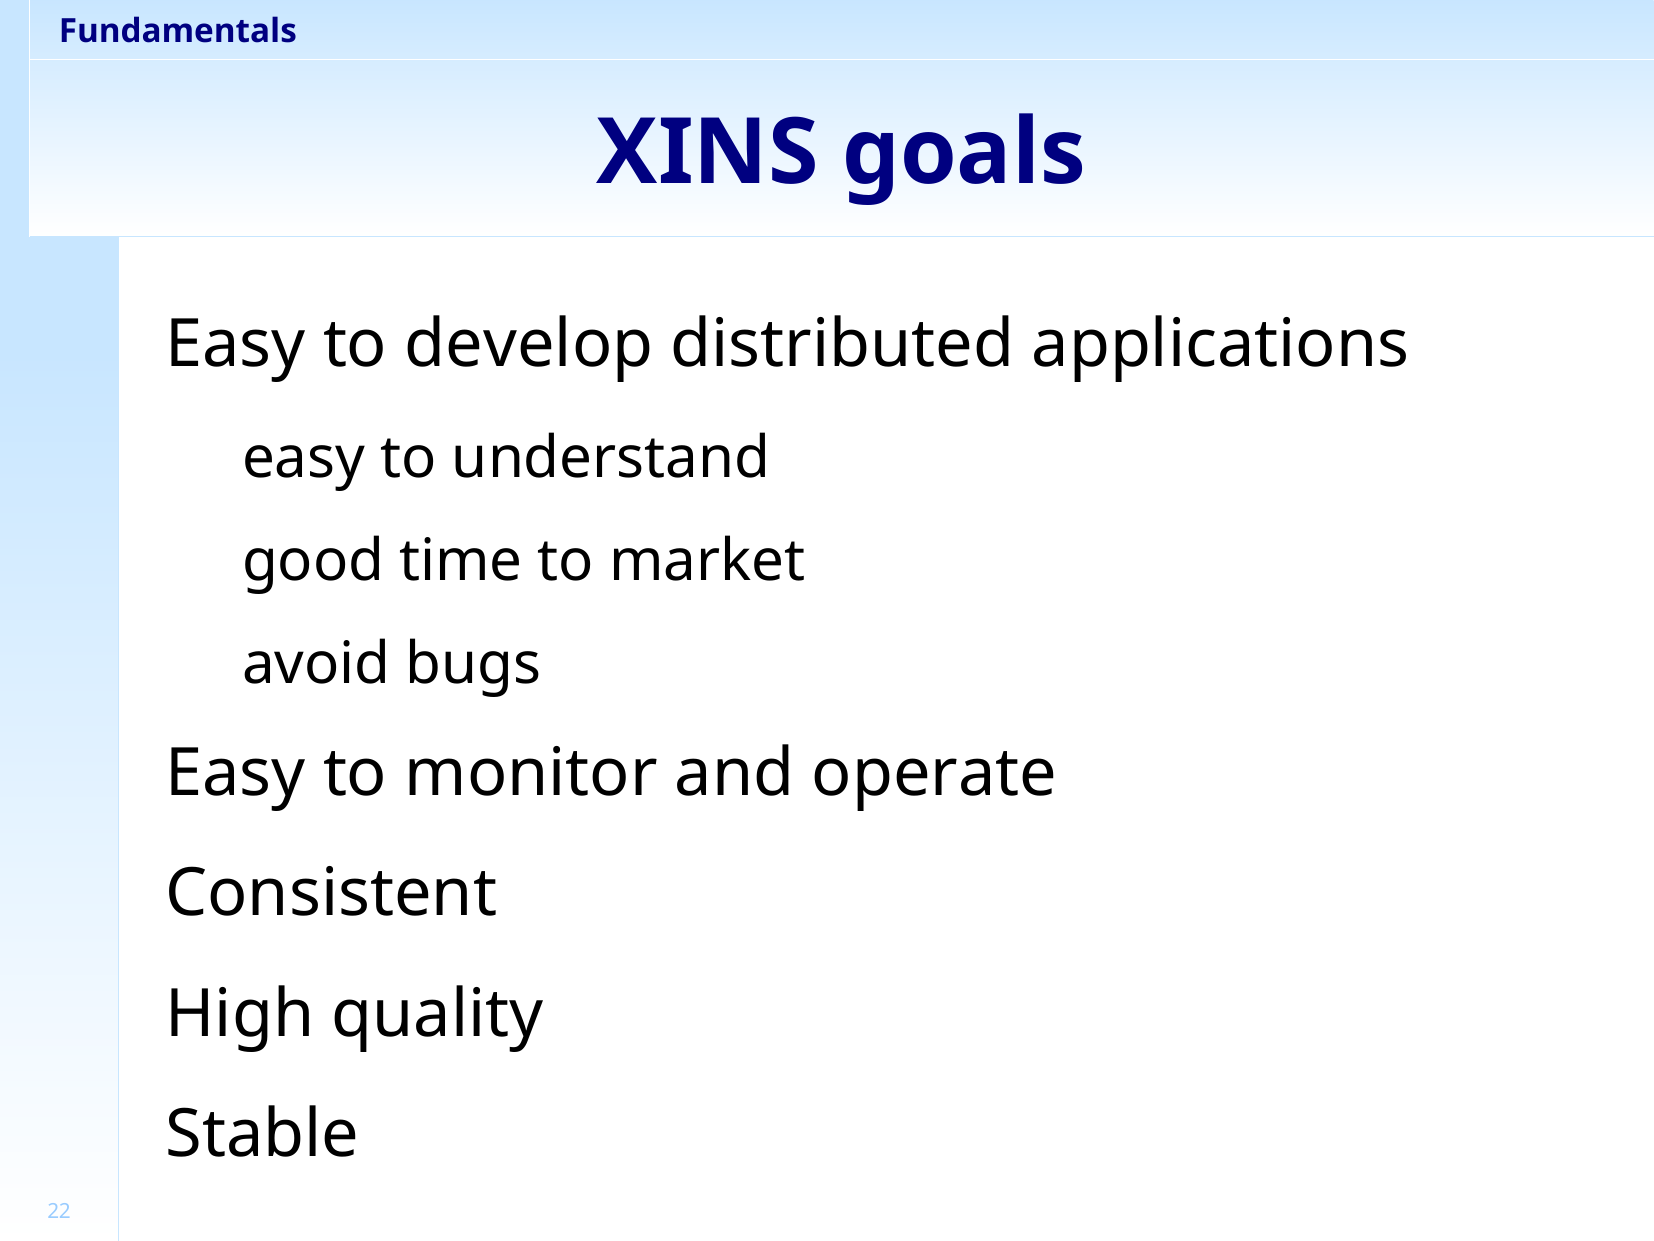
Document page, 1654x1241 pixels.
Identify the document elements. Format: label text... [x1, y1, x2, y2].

title Fundamentals [59, 0, 709, 60]
title XINS goals [29, 59, 1654, 237]
list Easy to develop distributed applications easy to understand good time to market avoid bugs Easy to monitor and operate Consistent High quality Stable [147, 295, 1625, 1182]
